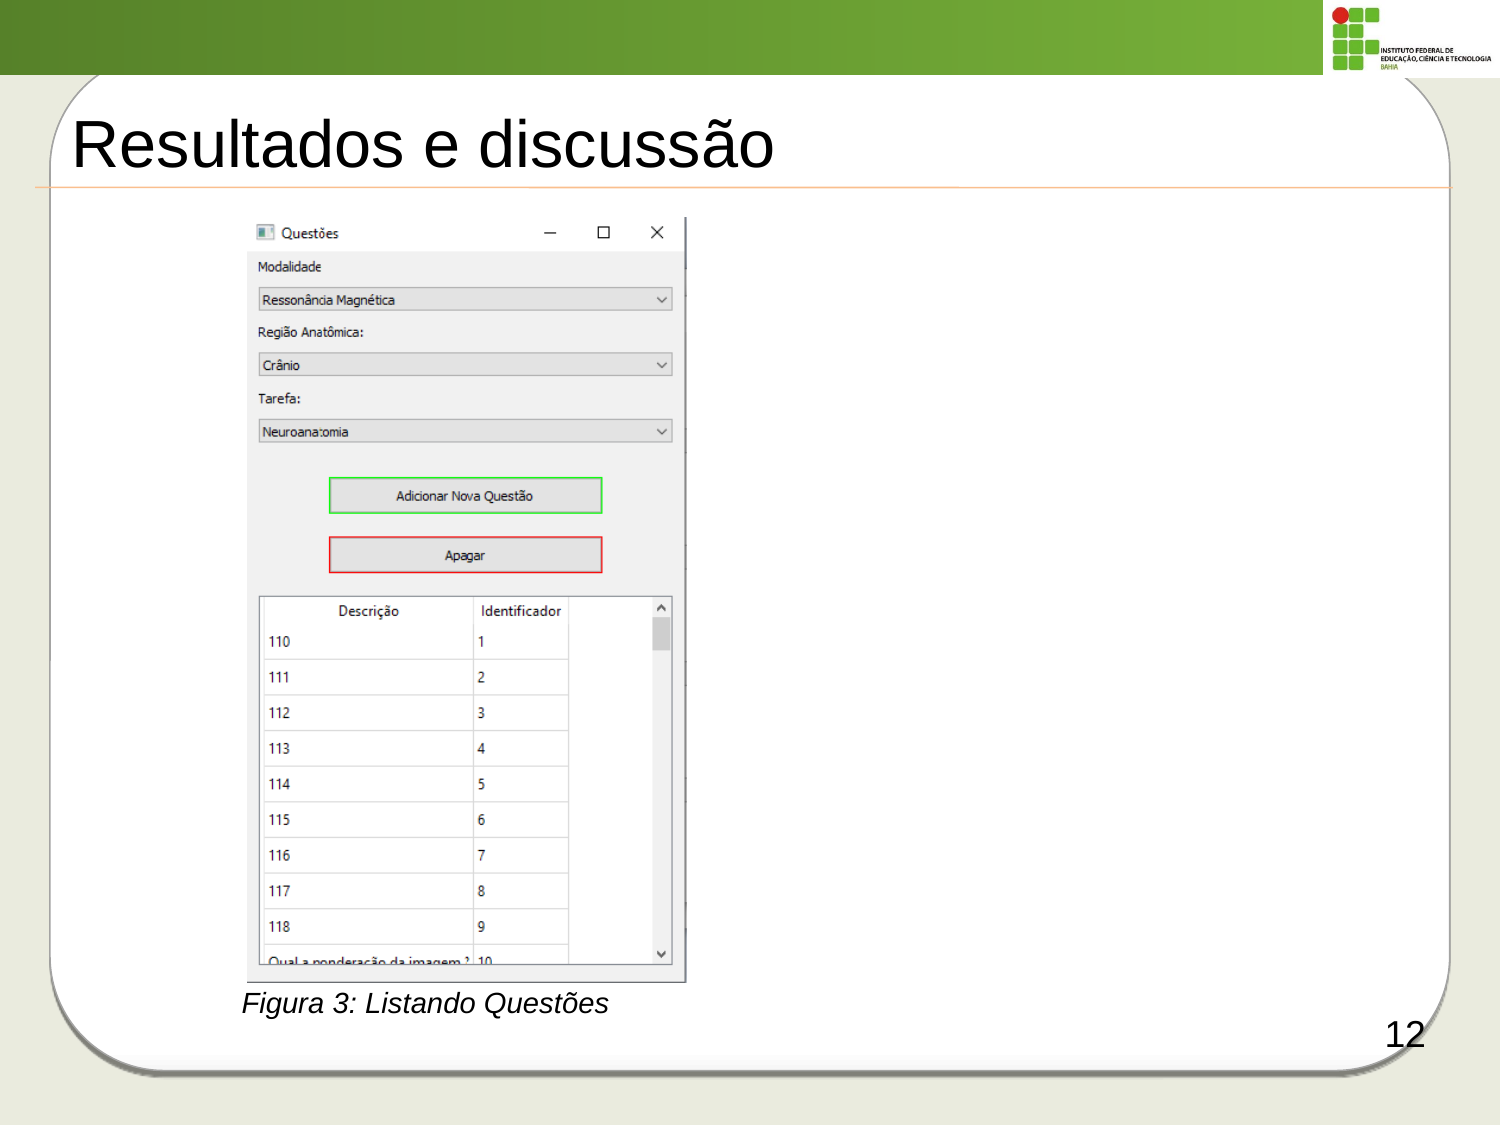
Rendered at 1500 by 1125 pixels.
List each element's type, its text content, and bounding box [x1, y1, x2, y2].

text_box Figura 3: Listando Questões [226, 969, 1142, 1077]
picture [247, 217, 687, 983]
picture [1323, 0, 1500, 79]
text_box Resultados e discussão [56, 93, 1500, 189]
text_box <number> [1369, 1002, 1445, 1063]
text_box [0, 0, 1323, 75]
